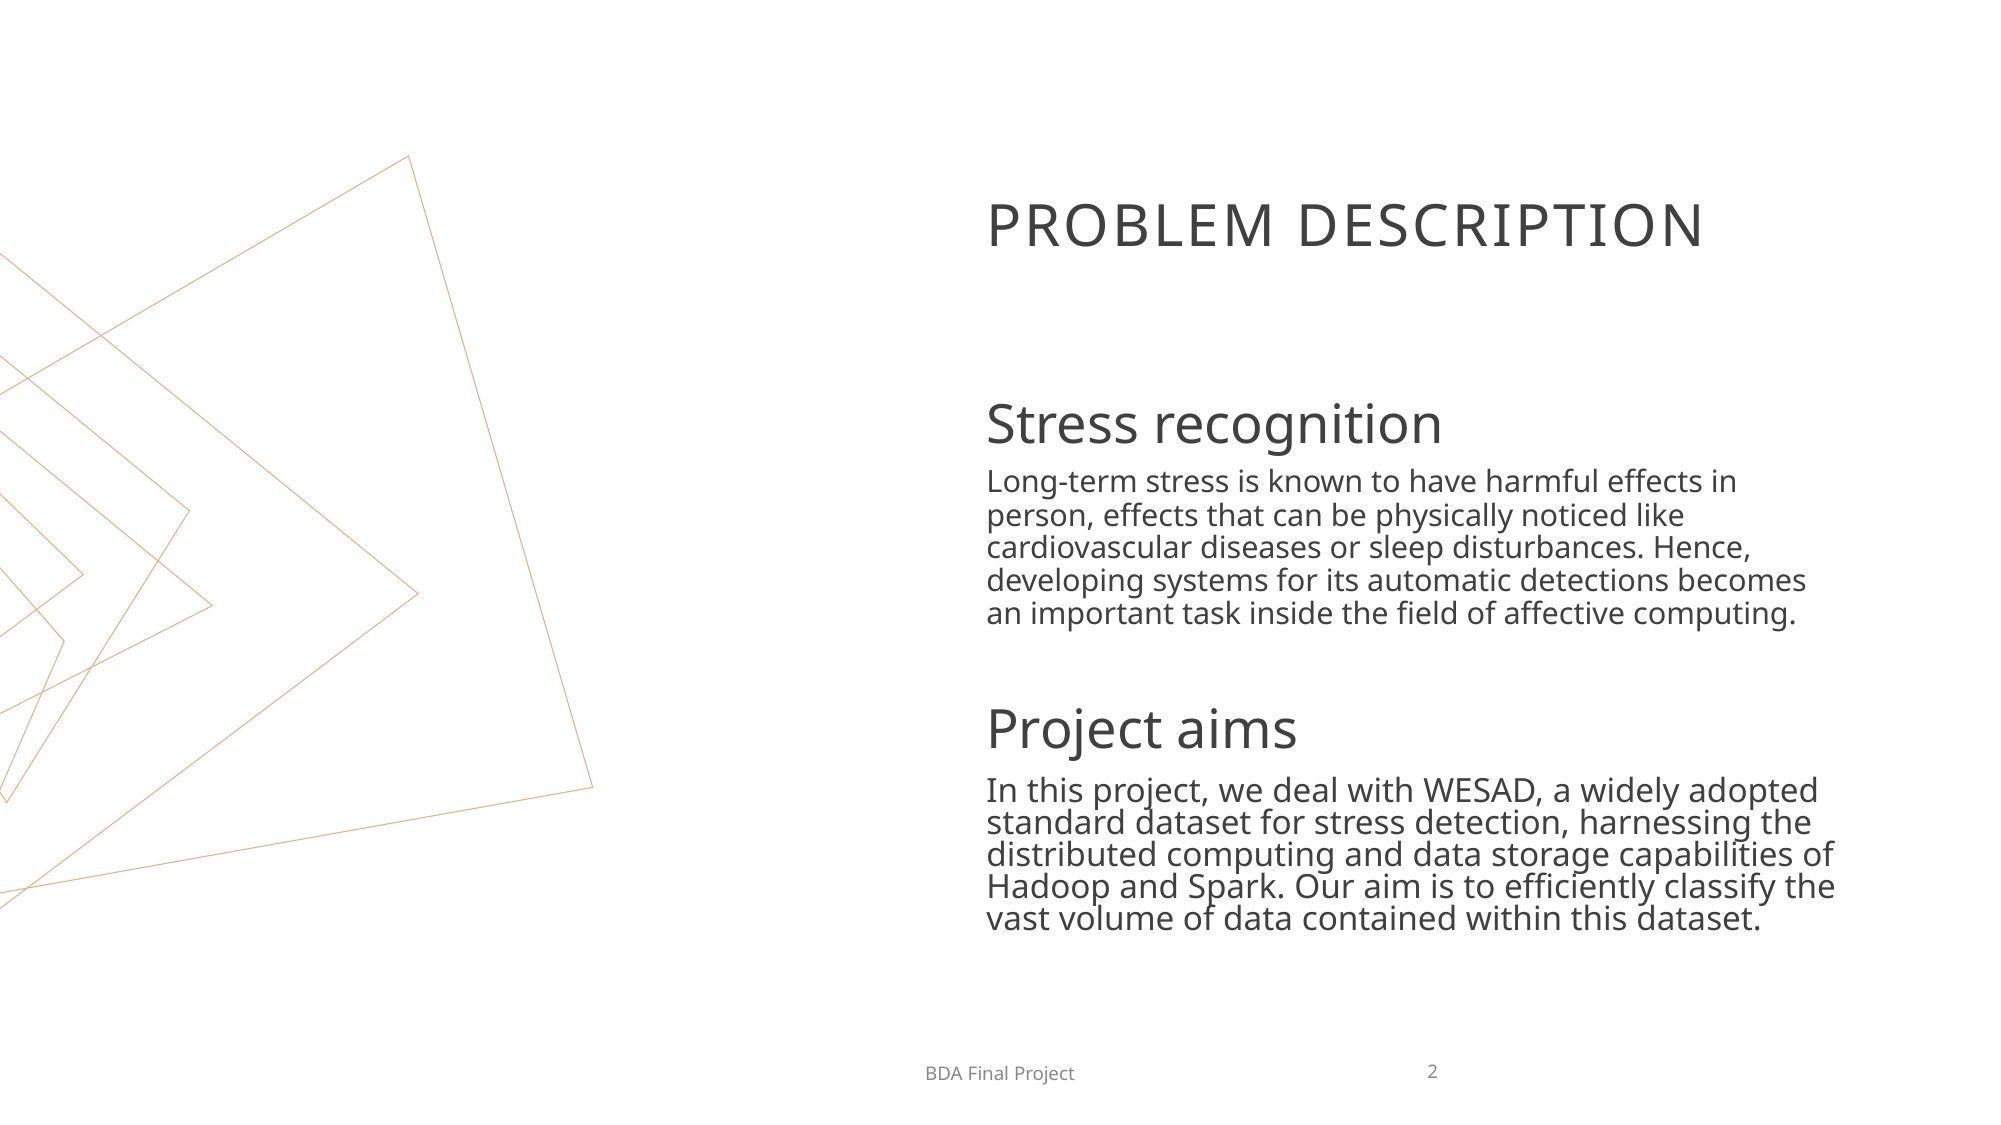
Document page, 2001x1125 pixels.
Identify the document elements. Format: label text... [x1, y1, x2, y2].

list Long-term stress is known to have harmful effects in person, effects that can be physically noticed like cardiovascular diseases or sleep disturbances. Hence, developing systems for its automatic detections becomes an important task inside the field of affective computing. [971, 459, 1863, 661]
list Project aims [971, 710, 1863, 769]
list Stress recognition [971, 405, 1863, 459]
text_box BDA Final Project [662, 1042, 1338, 1103]
text_box [1412, 1042, 1863, 1103]
list In this project, we deal with WESAD, a widely adopted standard dataset for stress detection, harnessing the distributed computing and data storage capabilities of Hadoop and Spark. Our aim is to efficiently classify the vast volume of data contained within this dataset. [971, 769, 1863, 952]
title Problem description [971, 189, 1863, 328]
